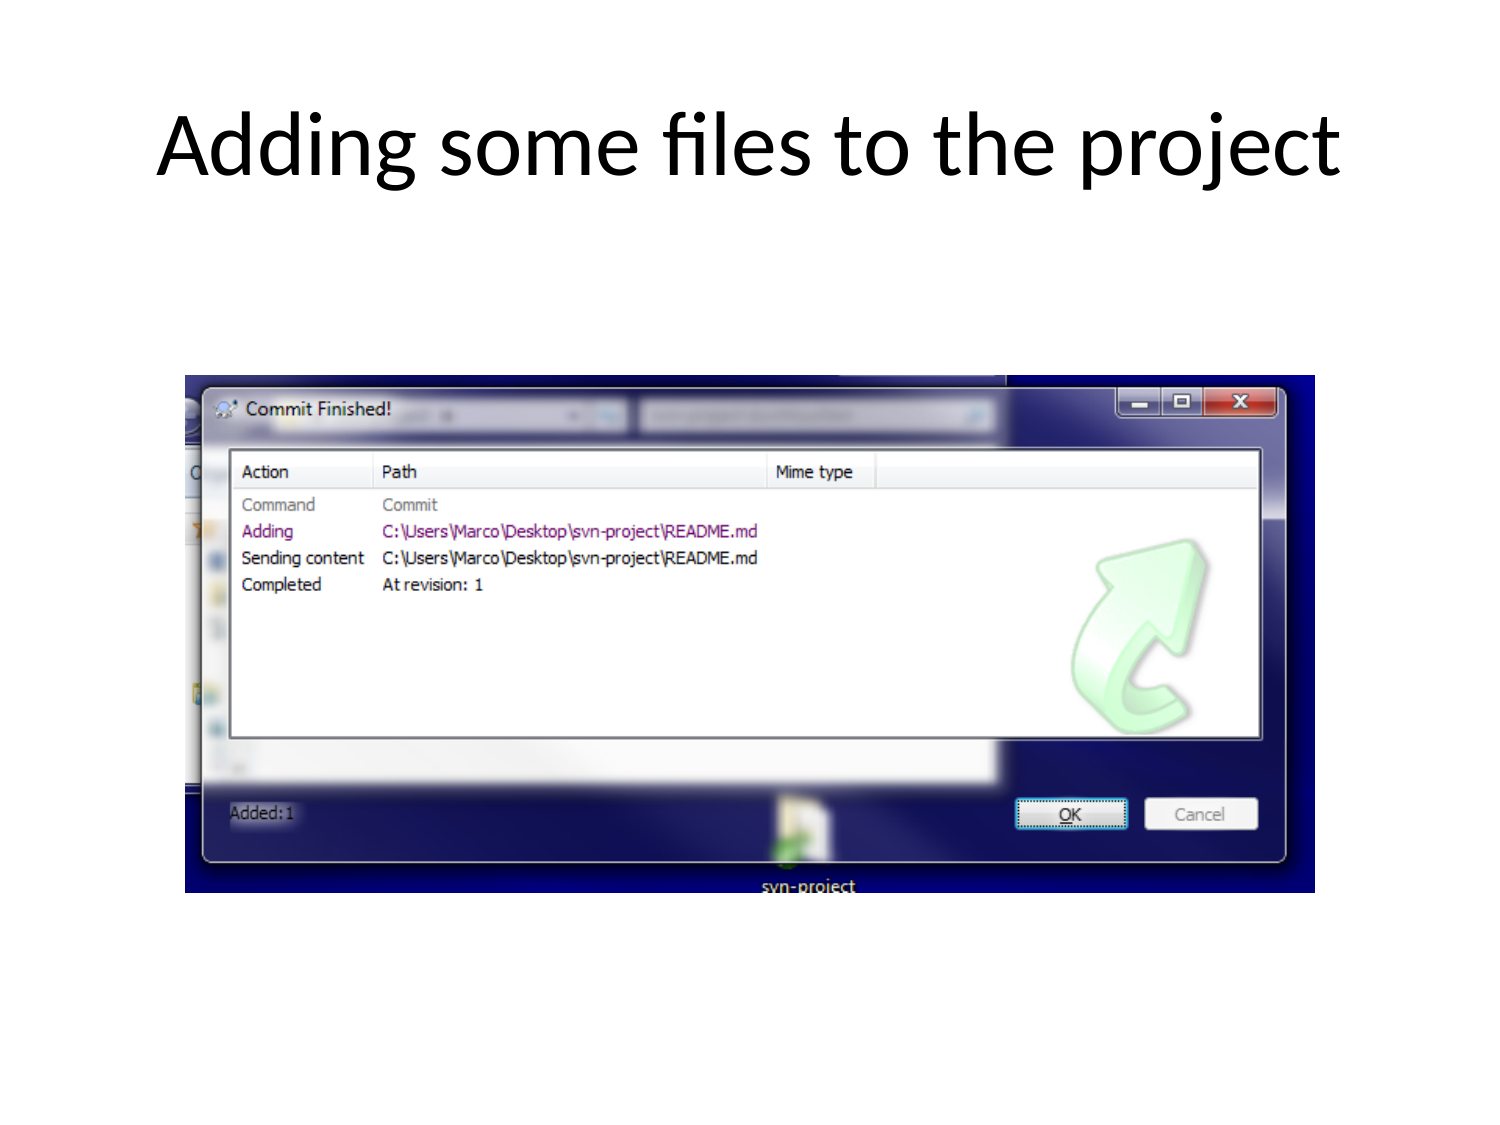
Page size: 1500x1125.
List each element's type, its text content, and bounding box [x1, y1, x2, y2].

picture [185, 375, 1315, 893]
title Adding some files to the project [75, 45, 1426, 233]
